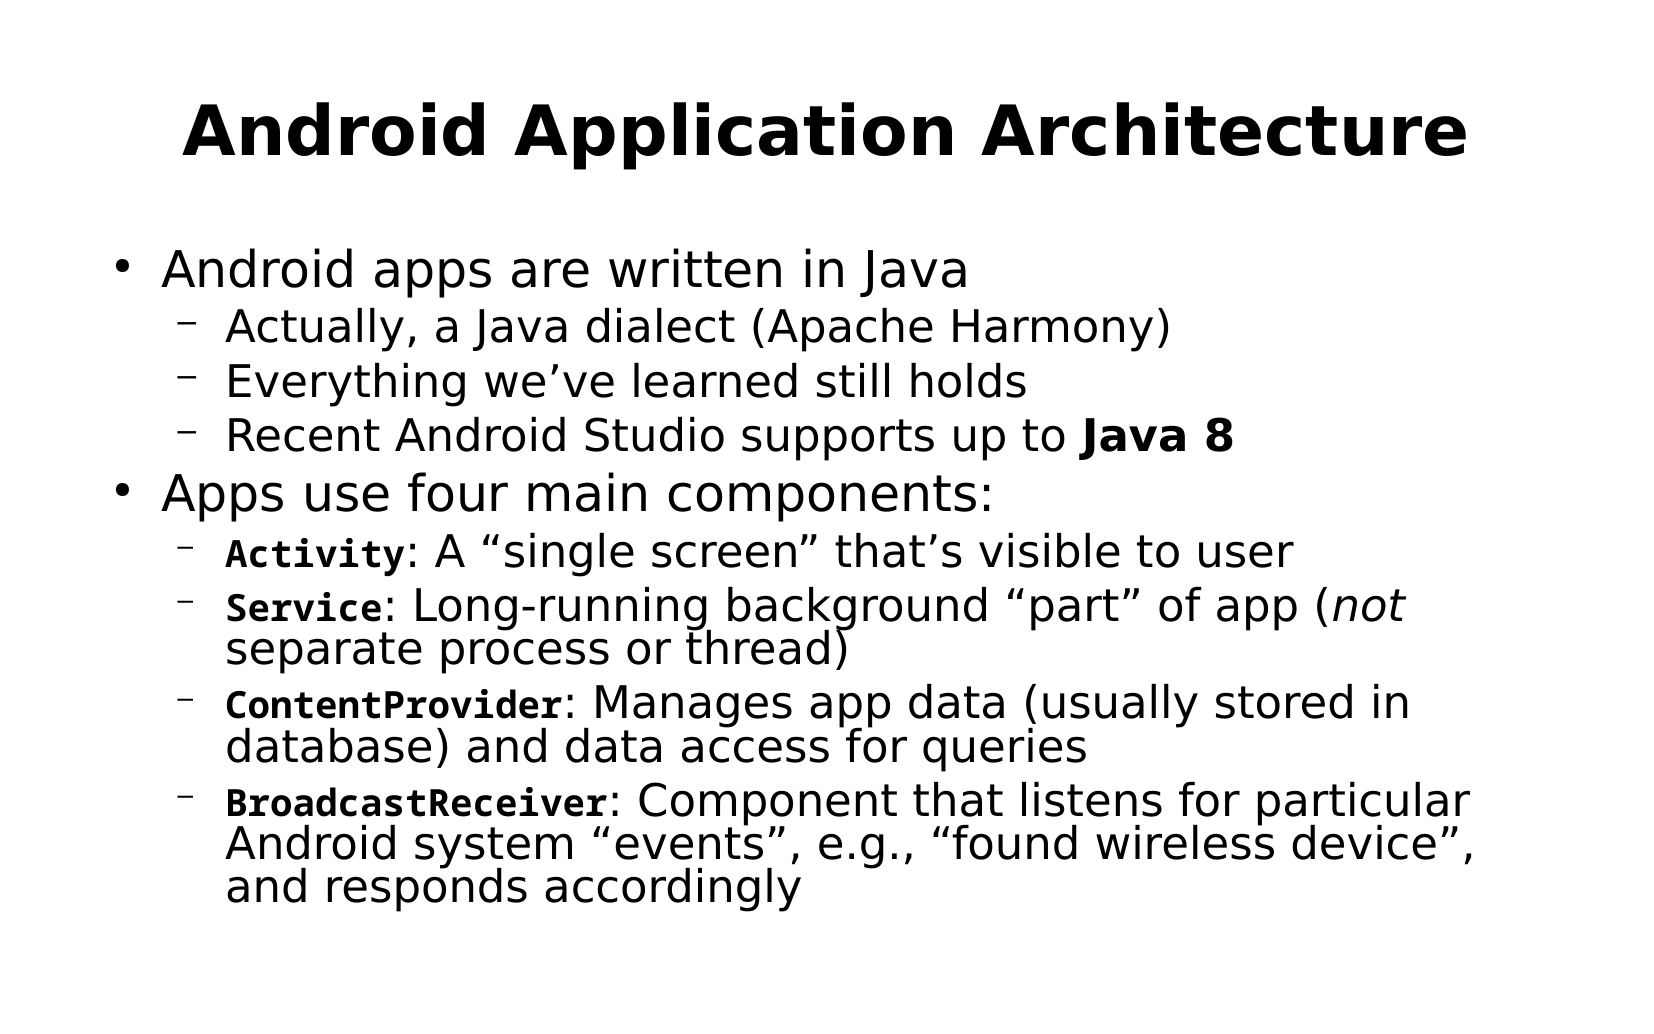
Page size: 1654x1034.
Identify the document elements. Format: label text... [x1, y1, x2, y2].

list Android apps are written in Java Actually, a Java dialect (Apache Harmony) Everything we’ve learned still holds Recent Android Studio supports up to Java 8 Apps use four main components: Activity: A “single screen” that’s visible to user Service: Long-running background “part” of app (not separate process or thread) ContentProvider: Manages app data (usually stored in database) and data access for queries BroadcastReceiver: Component that listens for particular Android system “events”, e.g., “found wireless device”, and responds accordingly [82, 241, 1571, 924]
title Android Application Architecture [82, 41, 1571, 214]
